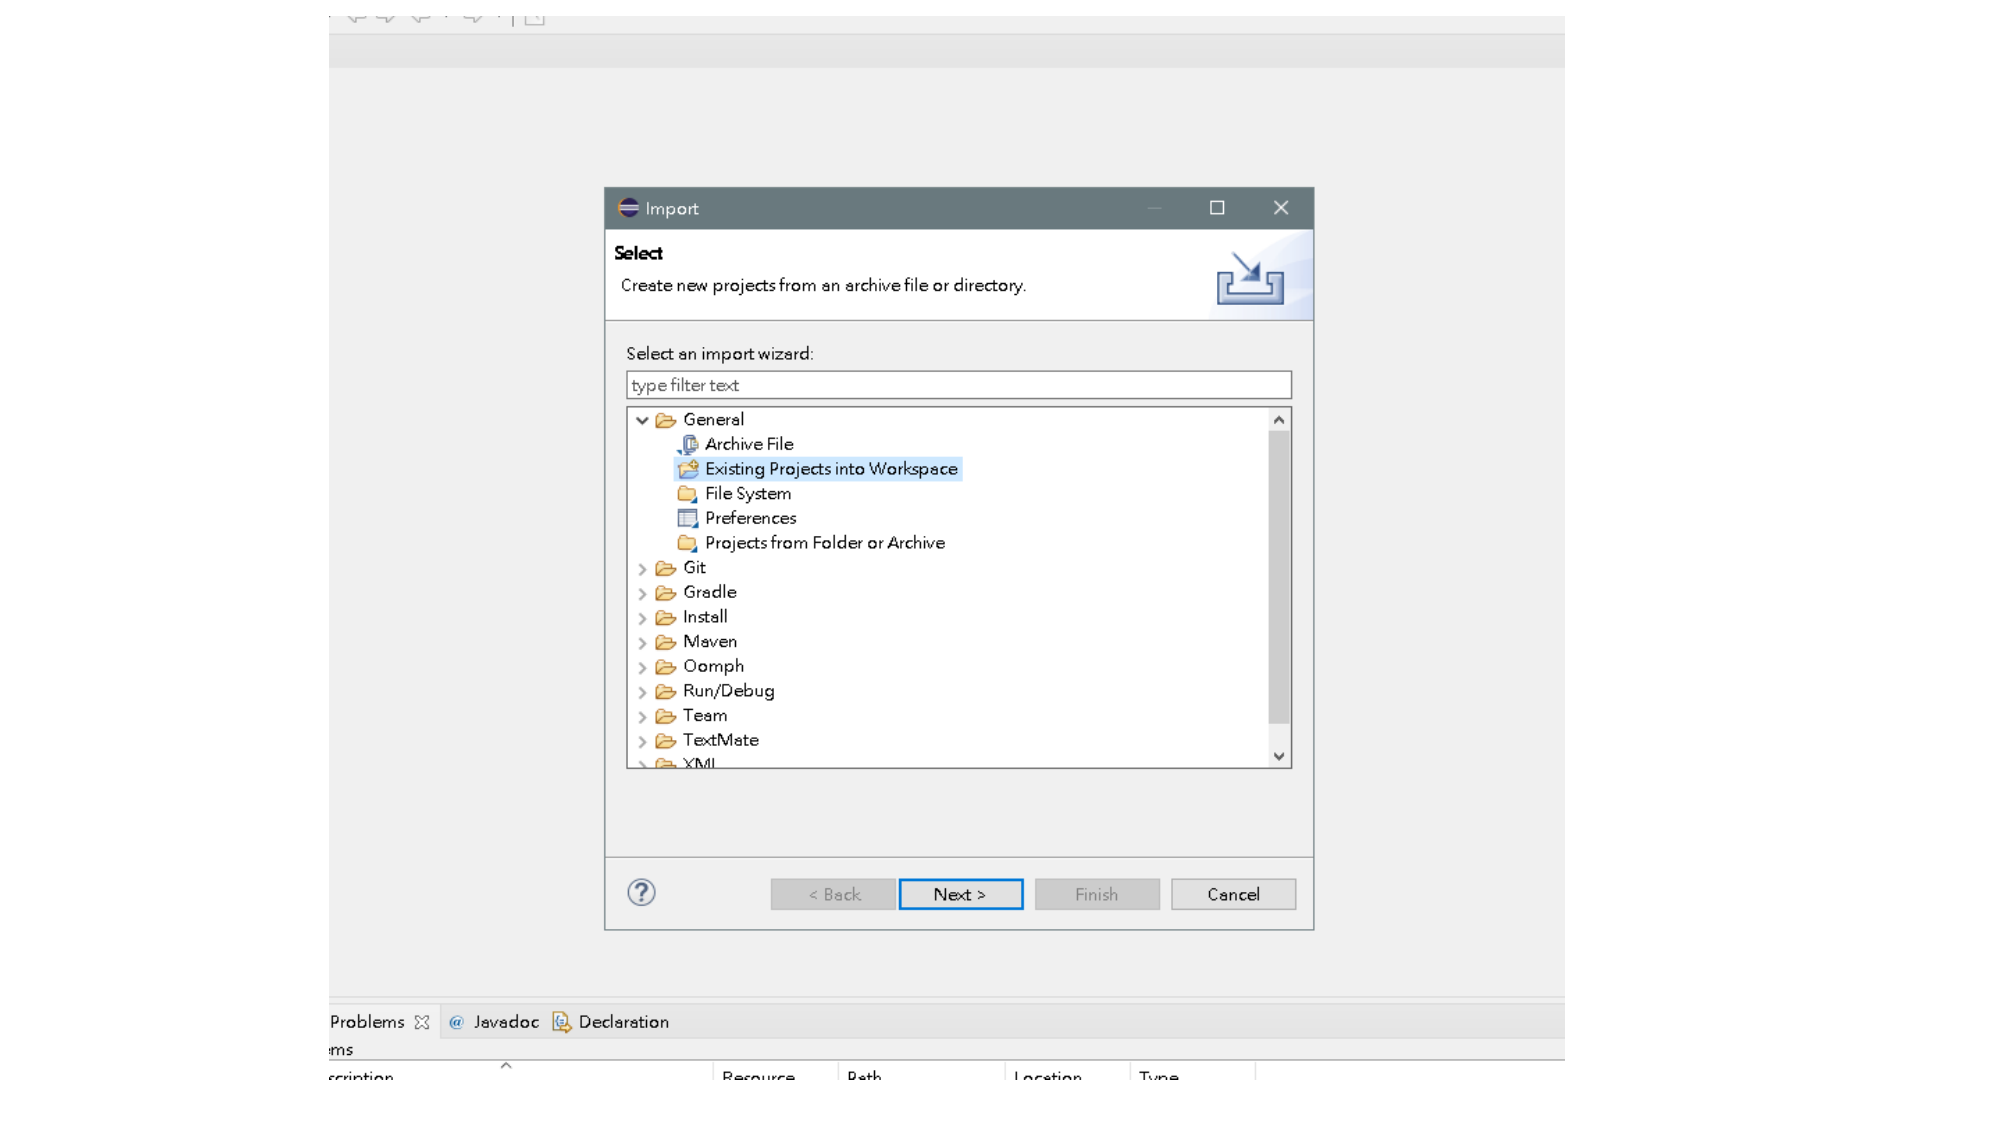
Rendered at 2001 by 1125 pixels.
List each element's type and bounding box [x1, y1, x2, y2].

picture [329, 16, 1565, 1080]
